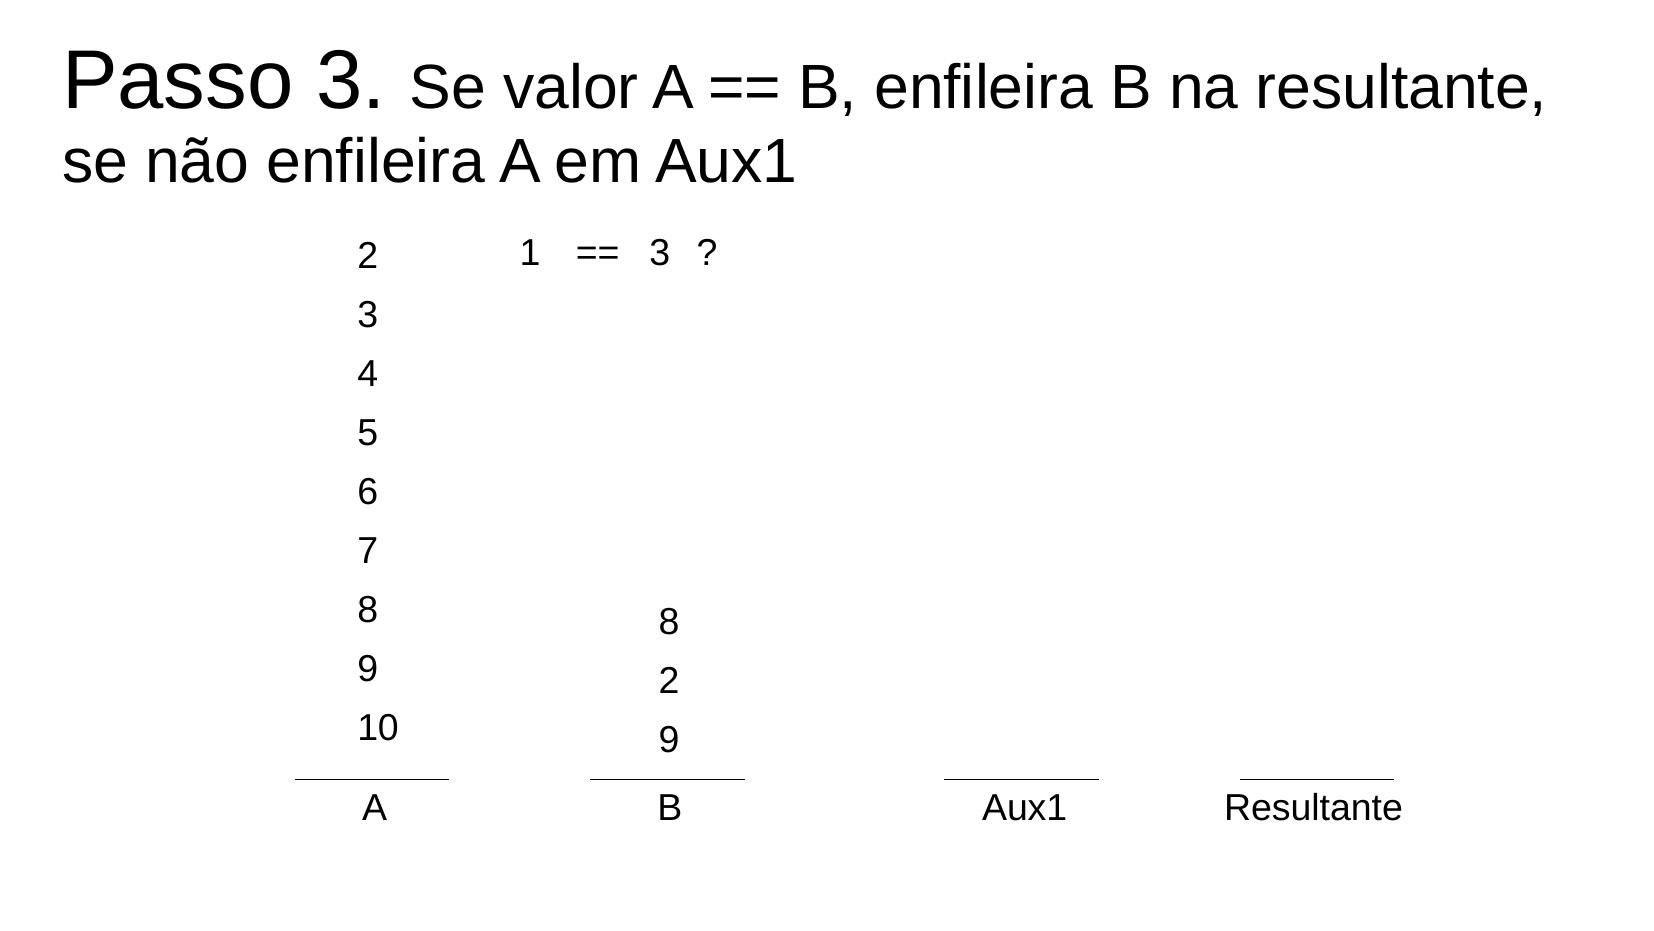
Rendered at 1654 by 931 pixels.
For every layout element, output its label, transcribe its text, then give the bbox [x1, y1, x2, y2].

text_box Aux1 [967, 780, 1083, 837]
text_box 2 [643, 651, 695, 709]
text_box Resultante [1209, 779, 1418, 837]
text_box 3 [635, 224, 681, 282]
text_box 6 [342, 462, 393, 520]
text_box 8 [643, 592, 695, 650]
text_box 5 [342, 403, 393, 461]
text_box 9 [342, 640, 393, 697]
text_box 9 [643, 710, 695, 768]
text_box 7 [342, 521, 393, 579]
text_box 3 [342, 285, 393, 343]
text_box B [642, 780, 698, 837]
text_box 4 [342, 344, 393, 402]
text_box 8 [342, 580, 393, 638]
text_box == [561, 224, 635, 282]
text_box A [347, 779, 508, 837]
text_box 1 [504, 224, 556, 282]
text_box ? [681, 224, 733, 282]
text_box 2 [342, 226, 393, 284]
text_box 10 [342, 699, 426, 756]
text_box Passo 3. Se valor A == B, enfileira B na resultante, se não enfileira A em Aux1 [47, 25, 1607, 274]
